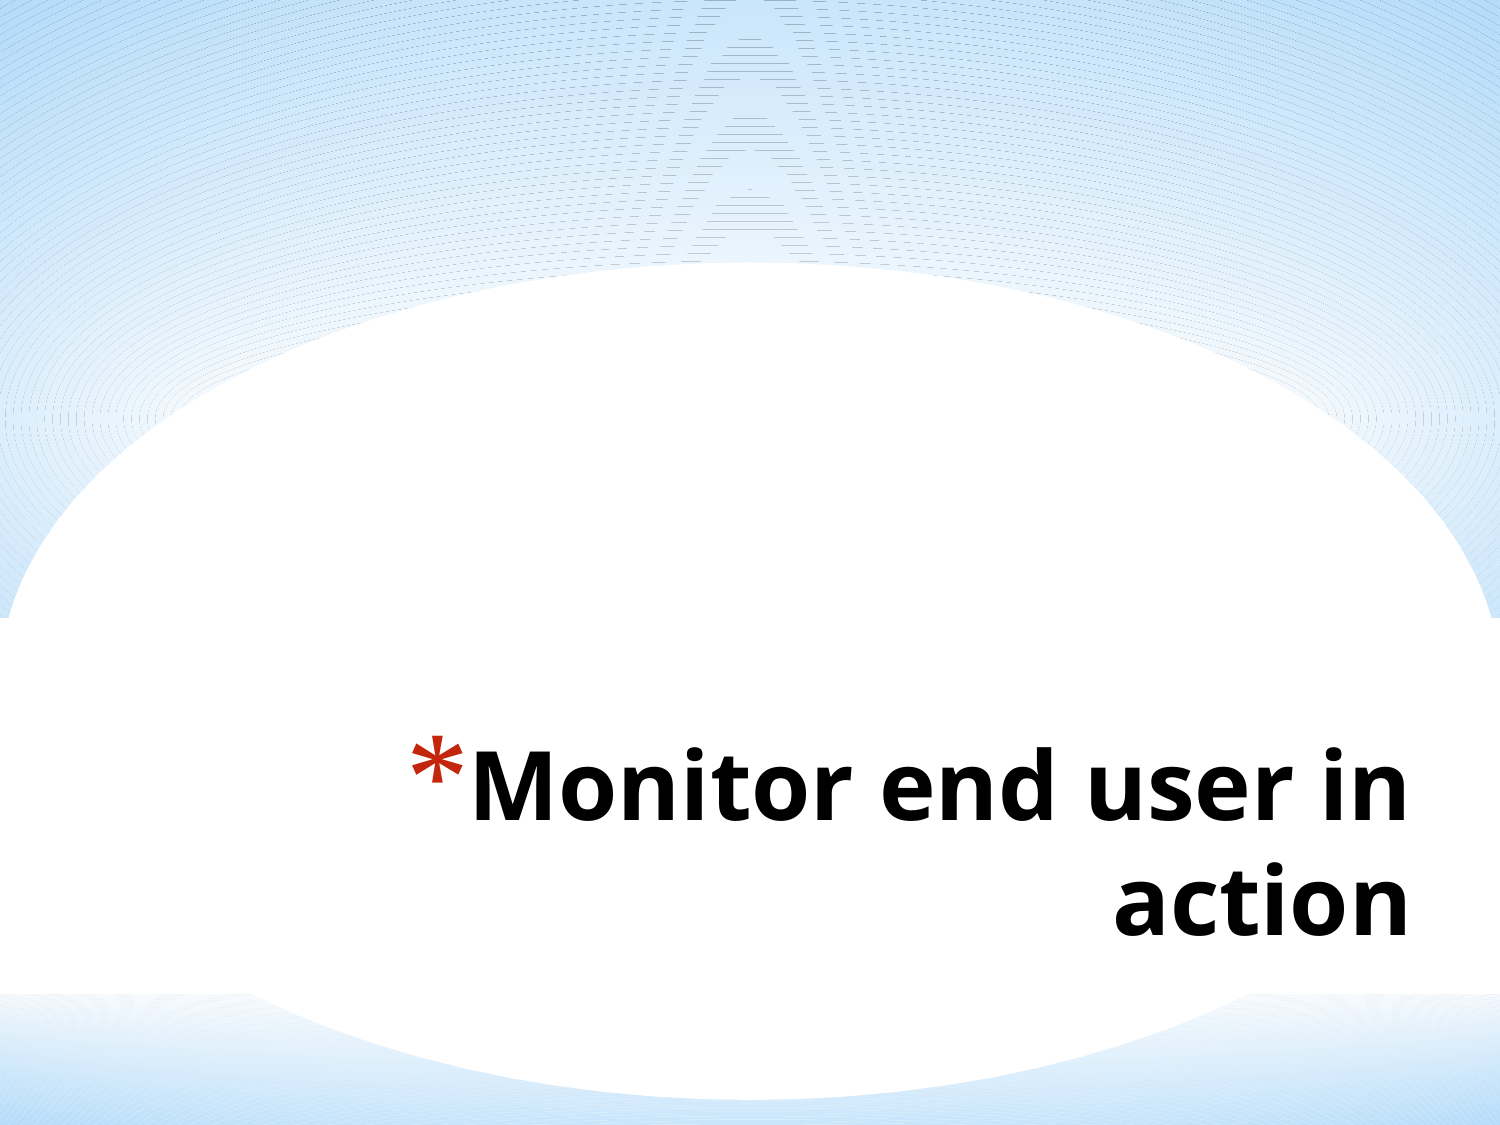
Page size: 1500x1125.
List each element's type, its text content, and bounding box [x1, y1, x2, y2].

title Monitor end user in action [133, 717, 1428, 905]
